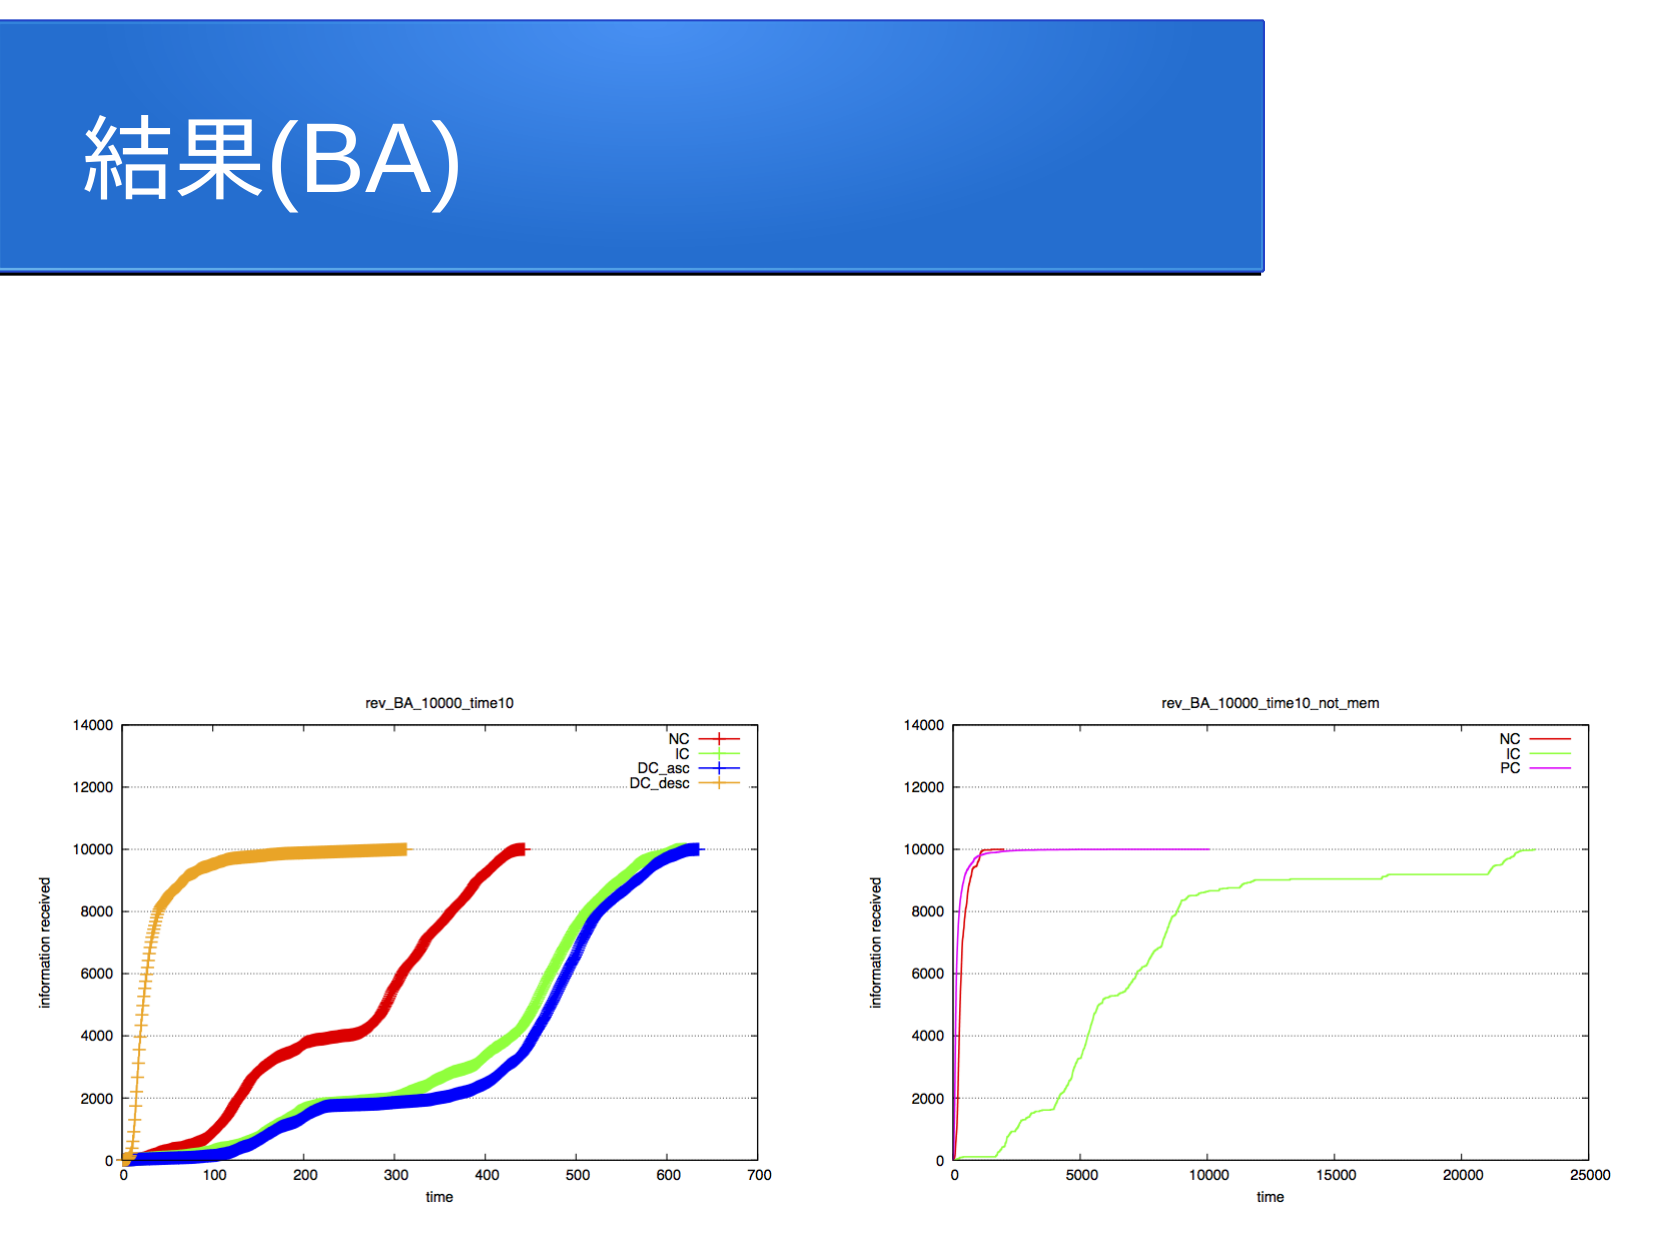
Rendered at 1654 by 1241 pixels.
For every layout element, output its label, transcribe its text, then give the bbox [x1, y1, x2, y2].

picture [864, 681, 1615, 1207]
picture [33, 681, 784, 1207]
title 結果(BA) [82, 49, 1250, 257]
